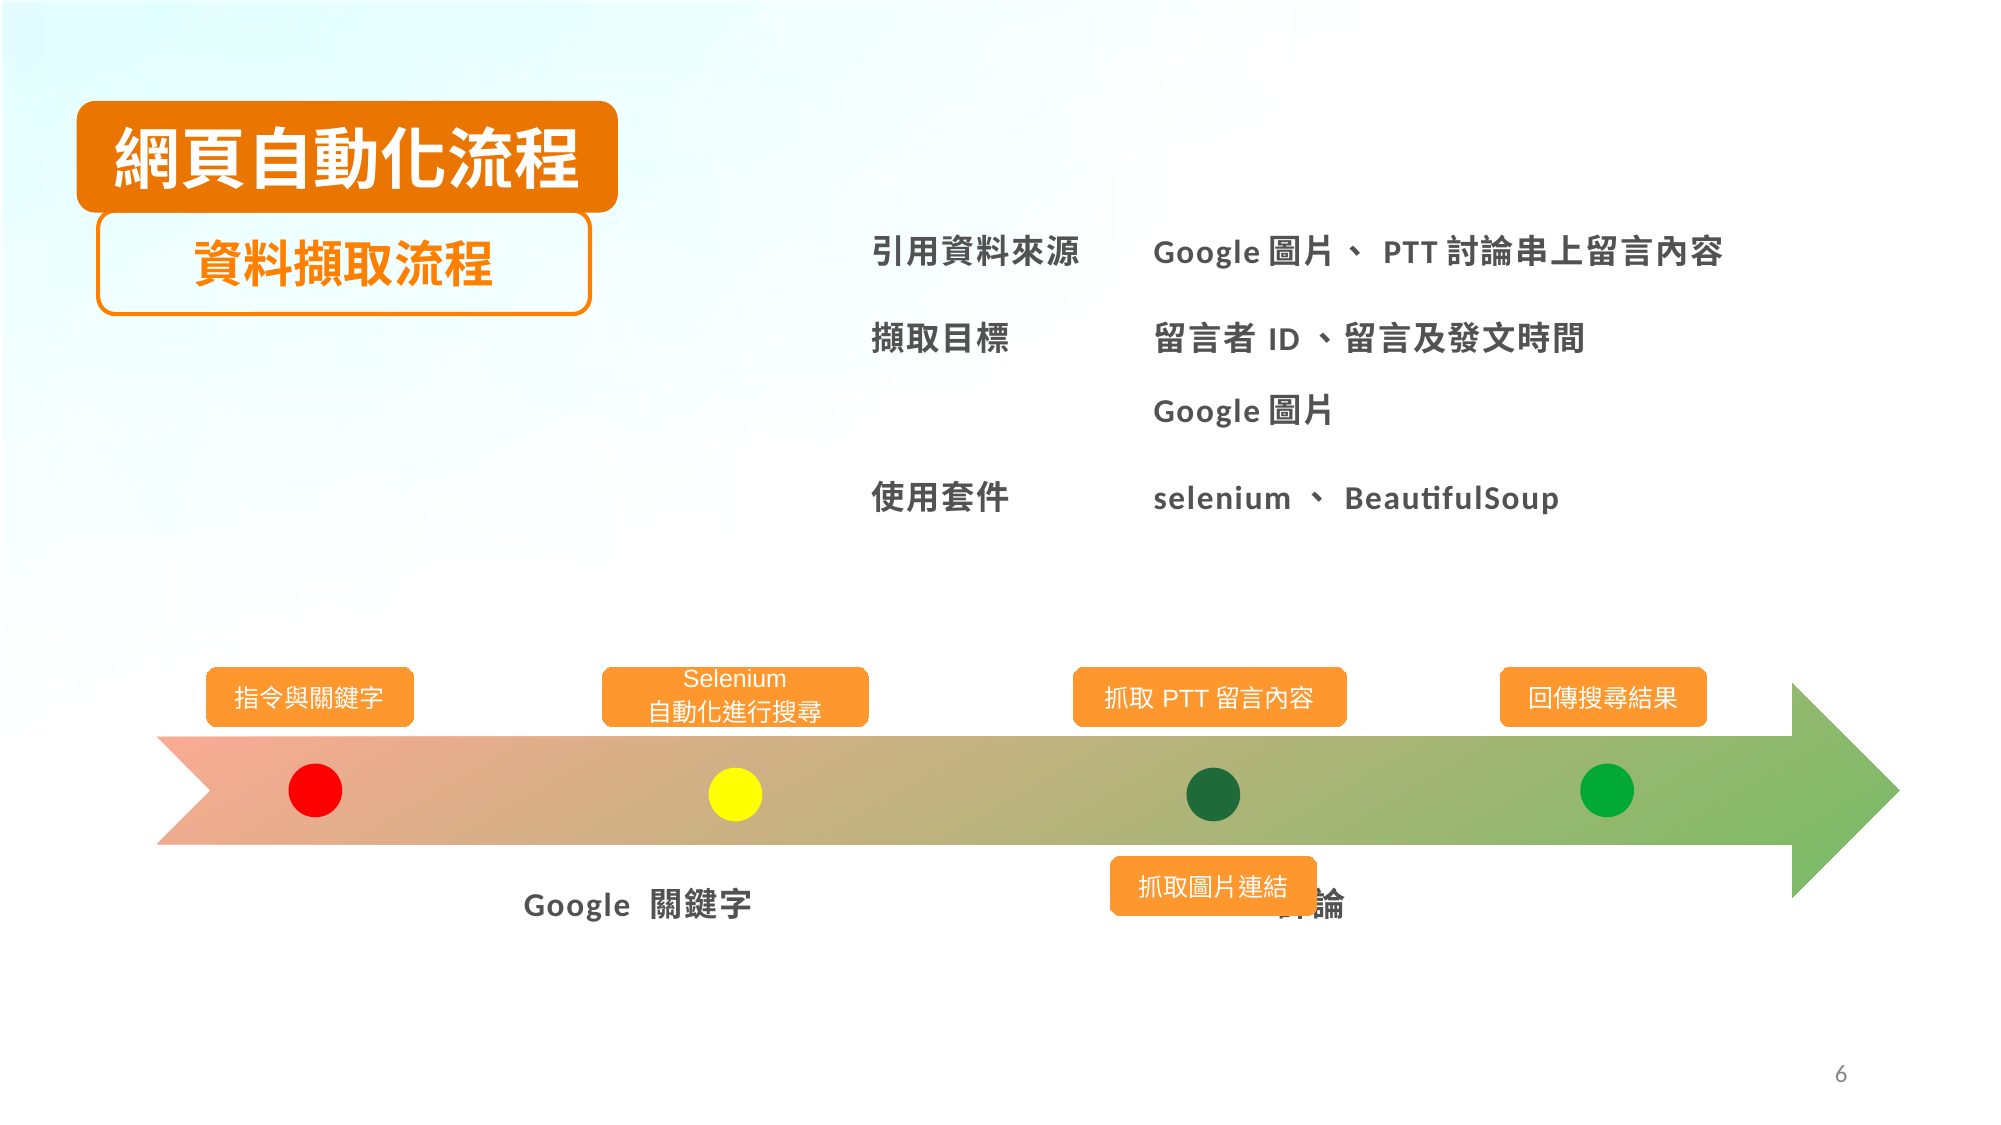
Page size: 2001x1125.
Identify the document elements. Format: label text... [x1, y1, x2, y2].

table_cell 留言者ID、留言及發文時間 Google圖片 [1139, 280, 1850, 439]
text_box FB 評論 [1179, 844, 1390, 1059]
table_cell 使用套件 [857, 439, 1139, 527]
text_box 抓取PTT留言內容 [1073, 667, 1347, 727]
text_box 網頁自動化流程 [76, 100, 618, 213]
text_box Google 關鍵字 [484, 844, 792, 1059]
text_box 導入資料庫 [1493, 522, 1721, 737]
text_box 抓取圖片連結 [1110, 856, 1317, 916]
text_box 指令與關鍵字 [206, 667, 414, 727]
picture [0, 0, 1953, 917]
picture [792, 845, 1179, 917]
text_box 資料擷取流程 [98, 213, 591, 315]
text_box [157, 683, 1900, 898]
table_cell 擷取目標 [857, 280, 1139, 439]
table_header Google圖片、PTT討論串上留言內容 [1139, 193, 1850, 280]
text_box 輸入關鍵字 [161, 522, 470, 737]
text_box 回傳搜尋結果 [1500, 667, 1707, 727]
slide_number <編號> [1412, 1042, 1863, 1103]
table_cell selenium、BeautifulSoup [1139, 439, 1850, 527]
text_box Selenium 自動化進行搜尋 [602, 667, 869, 727]
table_header 引用資料來源 [857, 193, 1139, 280]
